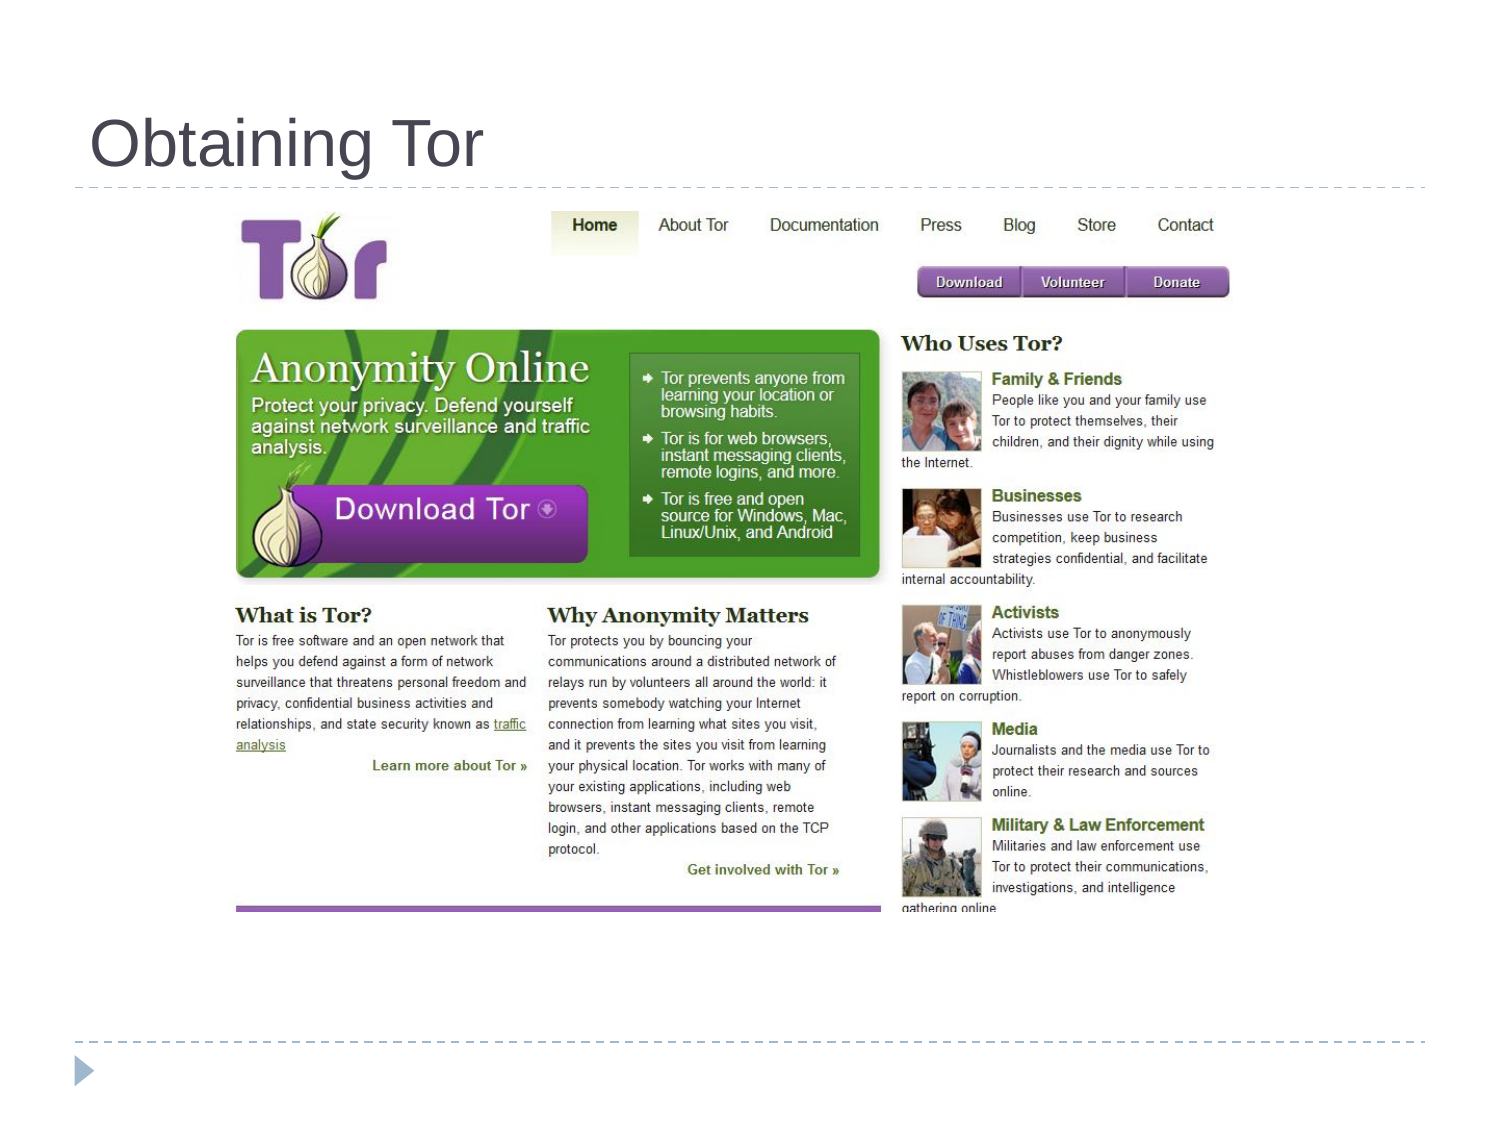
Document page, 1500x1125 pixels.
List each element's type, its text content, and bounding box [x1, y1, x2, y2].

title Obtaining Tor [75, 24, 1425, 188]
picture [1, 211, 1500, 912]
